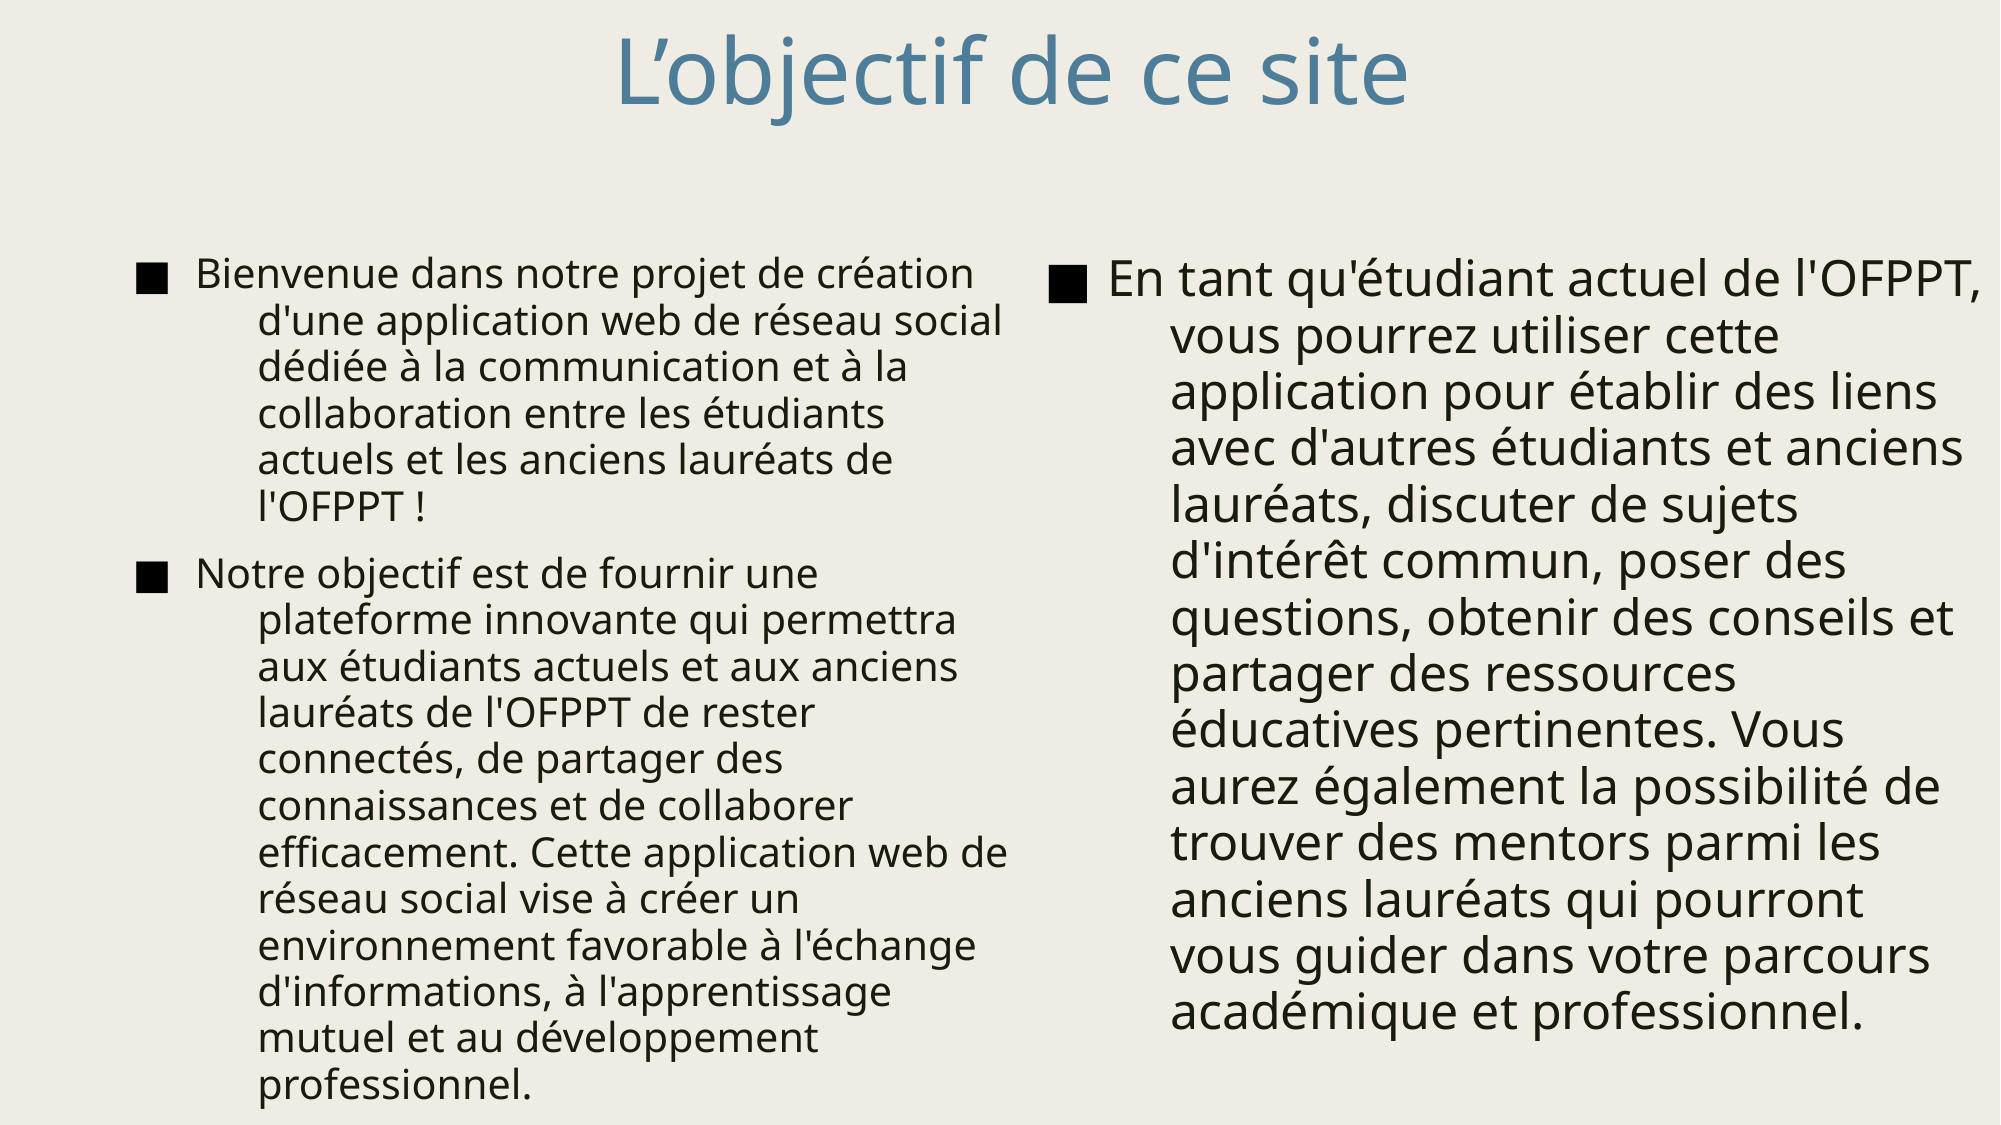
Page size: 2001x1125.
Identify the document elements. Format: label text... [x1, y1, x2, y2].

list En tant qu'étudiant actuel de l'OFPPT, vous pourrez utiliser cette application pour établir des liens avec d'autres étudiants et anciens lauréats, discuter de sujets d'intérêt commun, poser des questions, obtenir des conseils et partager des ressources éducatives pertinentes. Vous aurez également la possibilité de trouver des mentors parmi les anciens lauréats qui pourront vous guider dans votre parcours académique et professionnel. [1029, 244, 2000, 1125]
list Bienvenue dans notre projet de création d'une application web de réseau social dédiée à la communication et à la collaboration entre les étudiants actuels et les anciens lauréats de l'OFPPT ! Notre objectif est de fournir une plateforme innovante qui permettra aux étudiants actuels et aux anciens lauréats de l'OFPPT de rester connectés, de partager des connaissances et de collaborer efficacement. Cette application web de réseau social vise à créer un environnement favorable à l'échange d'informations, à l'apprentissage mutuel et au développement professionnel. [117, 244, 1029, 1125]
title L’objectif de ce site [225, 19, 1801, 146]
